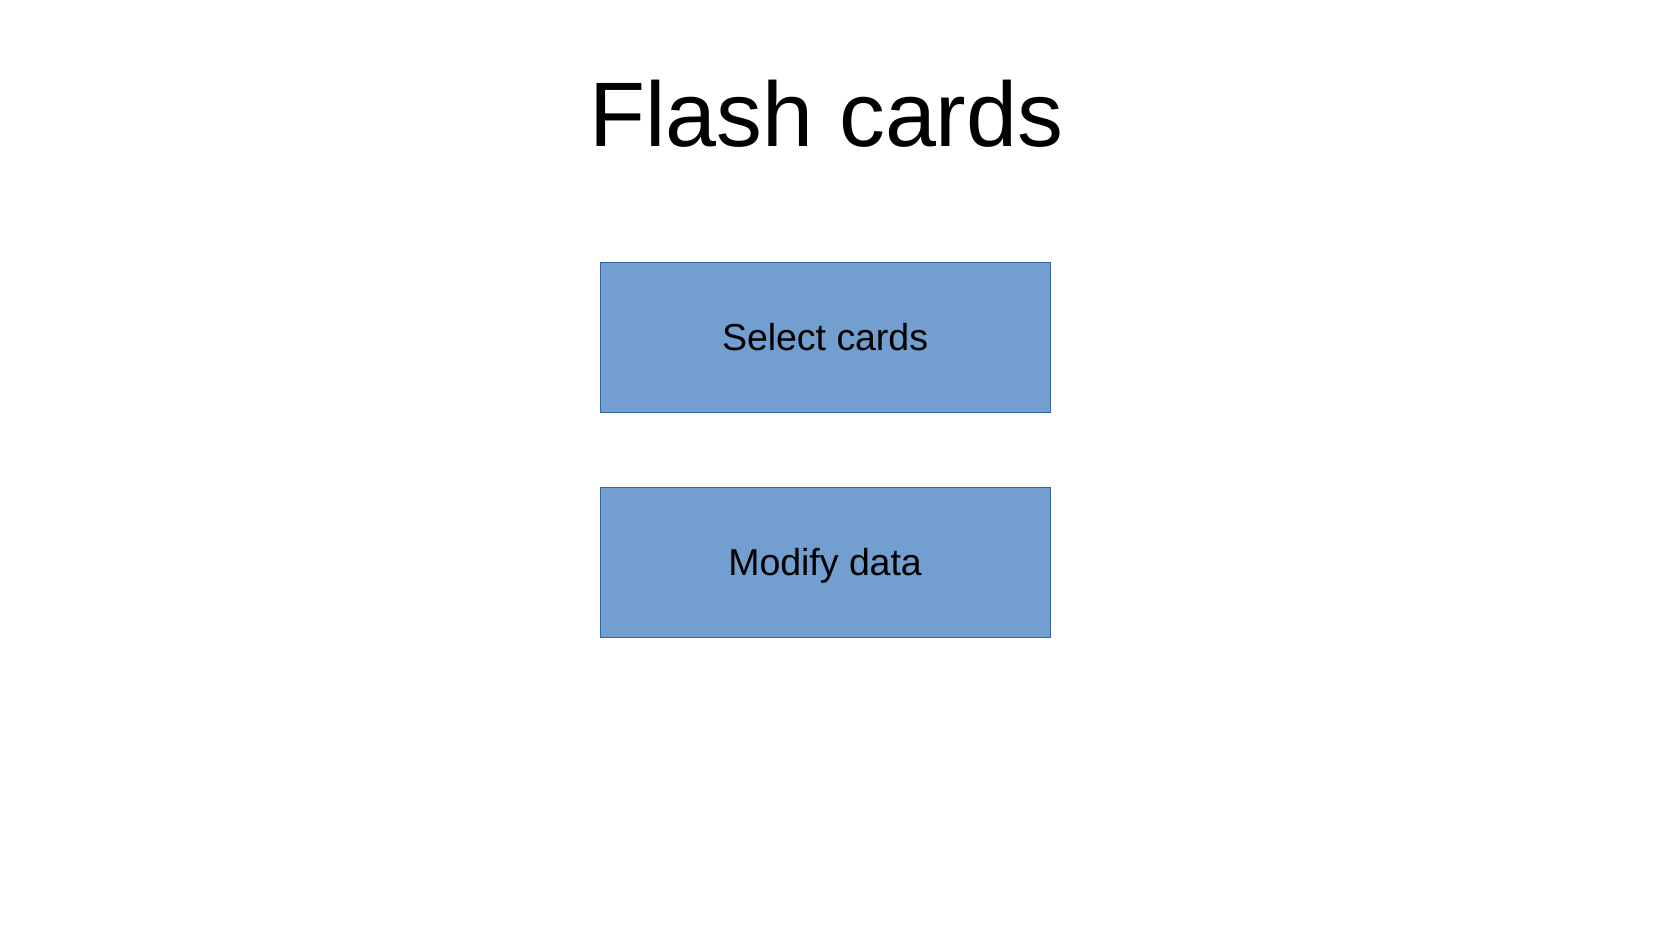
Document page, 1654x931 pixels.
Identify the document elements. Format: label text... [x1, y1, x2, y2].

text_box Select cards [600, 262, 1051, 413]
title Flash cards [82, 37, 1571, 193]
text_box Modify data [600, 487, 1051, 638]
